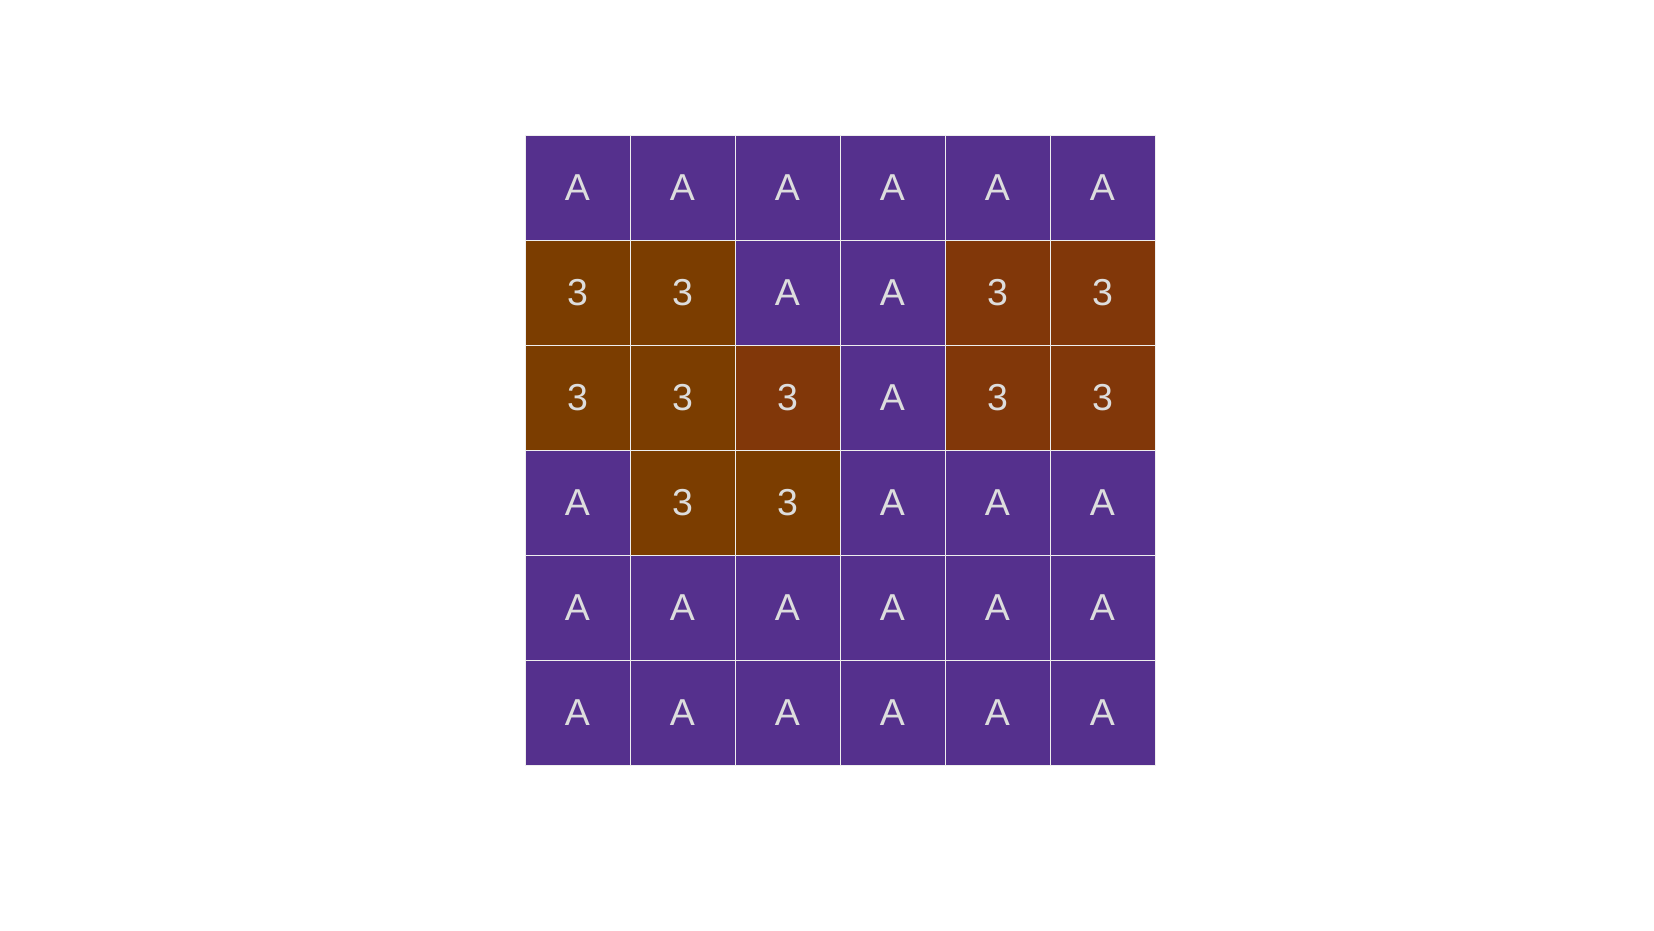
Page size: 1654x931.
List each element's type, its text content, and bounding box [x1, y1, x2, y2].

text_box A [1050, 660, 1156, 766]
text_box A [630, 660, 735, 766]
text_box A [840, 450, 945, 555]
text_box 3 [1050, 345, 1156, 450]
text_box A [945, 135, 1050, 240]
text_box 3 [1050, 240, 1156, 345]
text_box A [1050, 555, 1156, 660]
text_box A [525, 135, 630, 240]
text_box 3 [525, 240, 630, 345]
text_box A [945, 555, 1050, 660]
text_box A [840, 345, 945, 450]
text_box A [735, 135, 840, 240]
text_box A [735, 240, 840, 345]
text_box 3 [735, 450, 840, 555]
text_box A [1050, 450, 1156, 555]
text_box 3 [630, 345, 735, 450]
text_box A [525, 660, 630, 766]
text_box A [525, 450, 630, 555]
text_box A [735, 555, 840, 660]
text_box 3 [735, 345, 840, 450]
text_box A [1050, 135, 1156, 240]
text_box 3 [630, 450, 735, 555]
text_box 3 [945, 345, 1050, 450]
text_box A [735, 660, 840, 766]
text_box A [630, 135, 735, 240]
text_box A [630, 555, 735, 660]
text_box 3 [525, 345, 630, 450]
text_box A [525, 555, 630, 660]
text_box 3 [945, 240, 1050, 345]
text_box A [945, 450, 1050, 555]
text_box A [840, 660, 945, 766]
text_box 3 [630, 240, 735, 345]
text_box A [945, 660, 1050, 766]
text_box A [840, 555, 945, 660]
text_box A [840, 240, 945, 345]
text_box A [840, 135, 945, 240]
